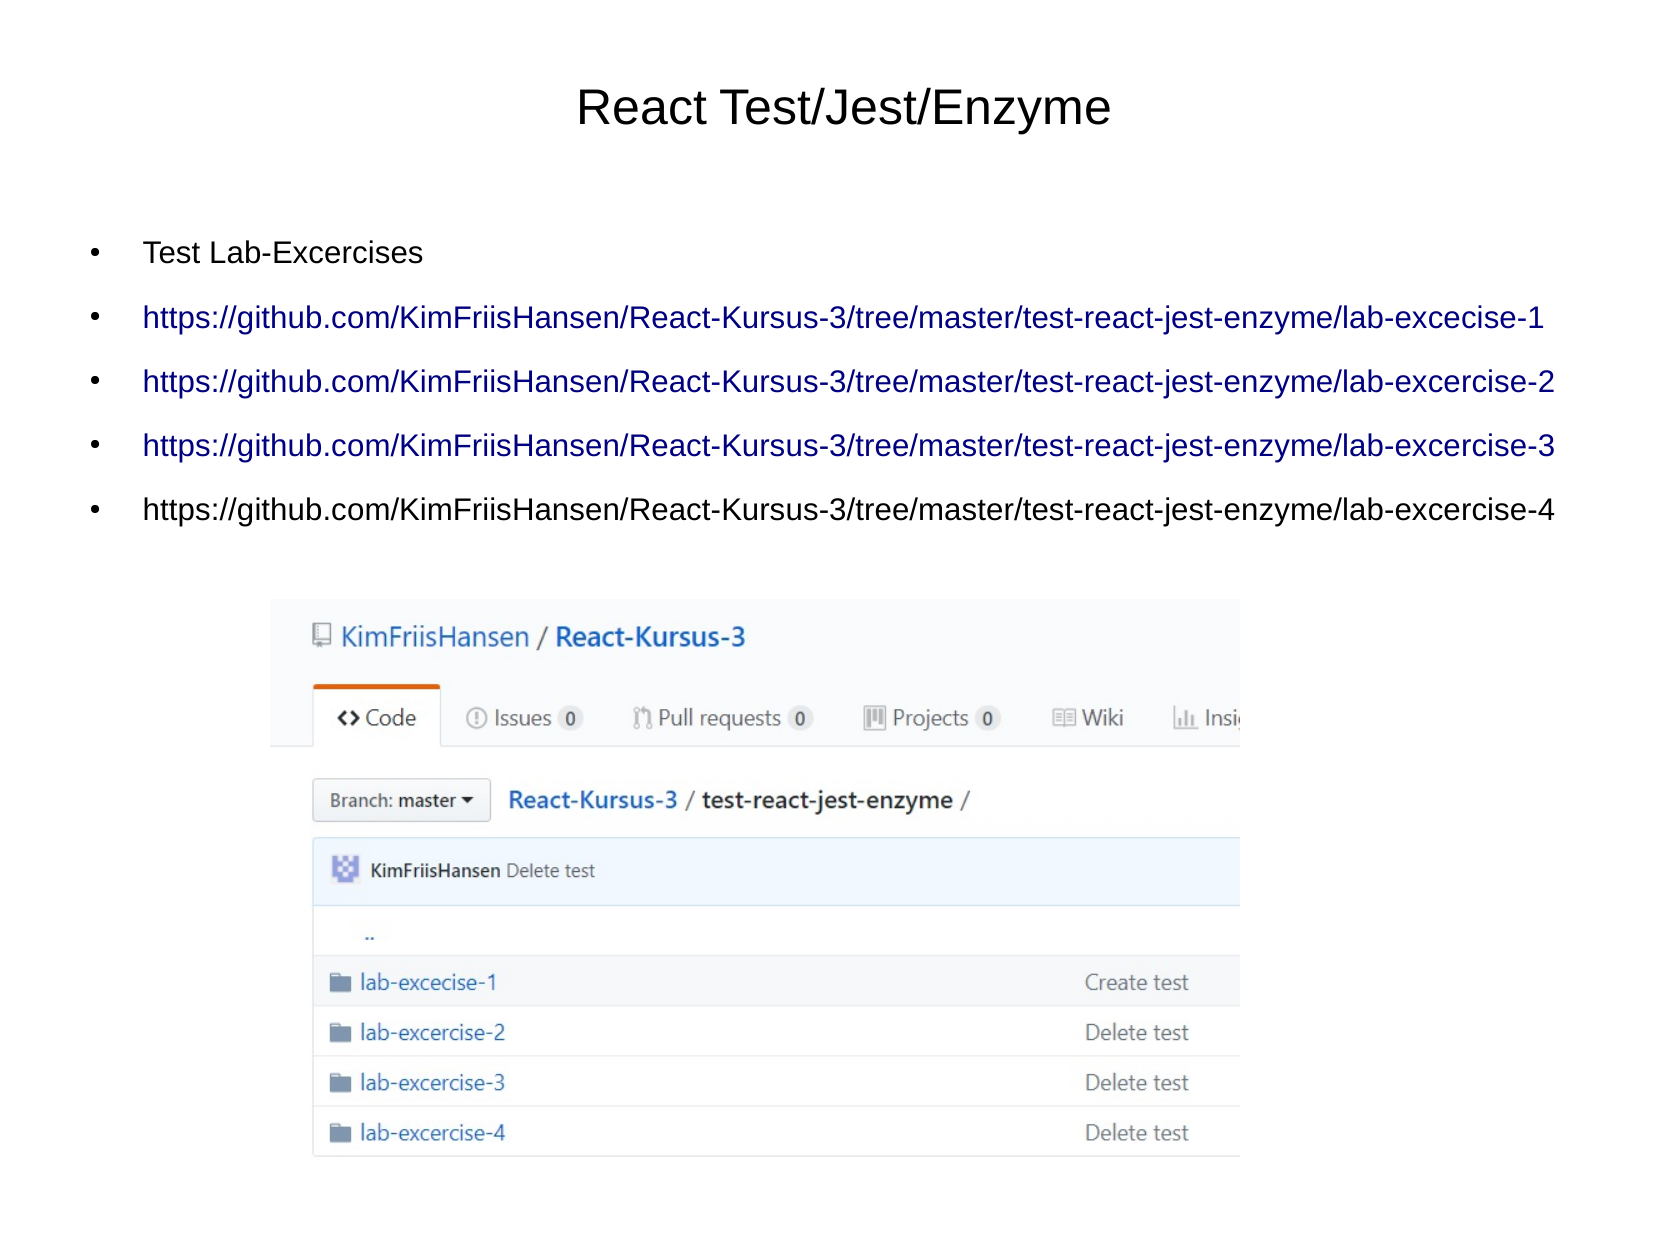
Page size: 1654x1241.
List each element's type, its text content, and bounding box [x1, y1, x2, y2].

list Test Lab-Excercises https://github.com/KimFriisHansen/React-Kursus-3/tree/master/test-react-jest-enzyme/lab-excecise-1 https://github.com/KimFriisHansen/React-Kursus-3/tree/master/test-react-jest-enzyme/lab-excercise-2 https://github.com/KimFriisHansen/React-Kursus-3/tree/master/test-react-jest-enzyme/lab-excercise-3 https://github.com/KimFriisHansen/React-Kursus-3/tree/master/test-react-jest-enzyme/lab-excercise-4 [71, 171, 1561, 1239]
title React Test/Jest/Enzyme [82, 49, 1571, 166]
picture [270, 599, 1240, 1202]
